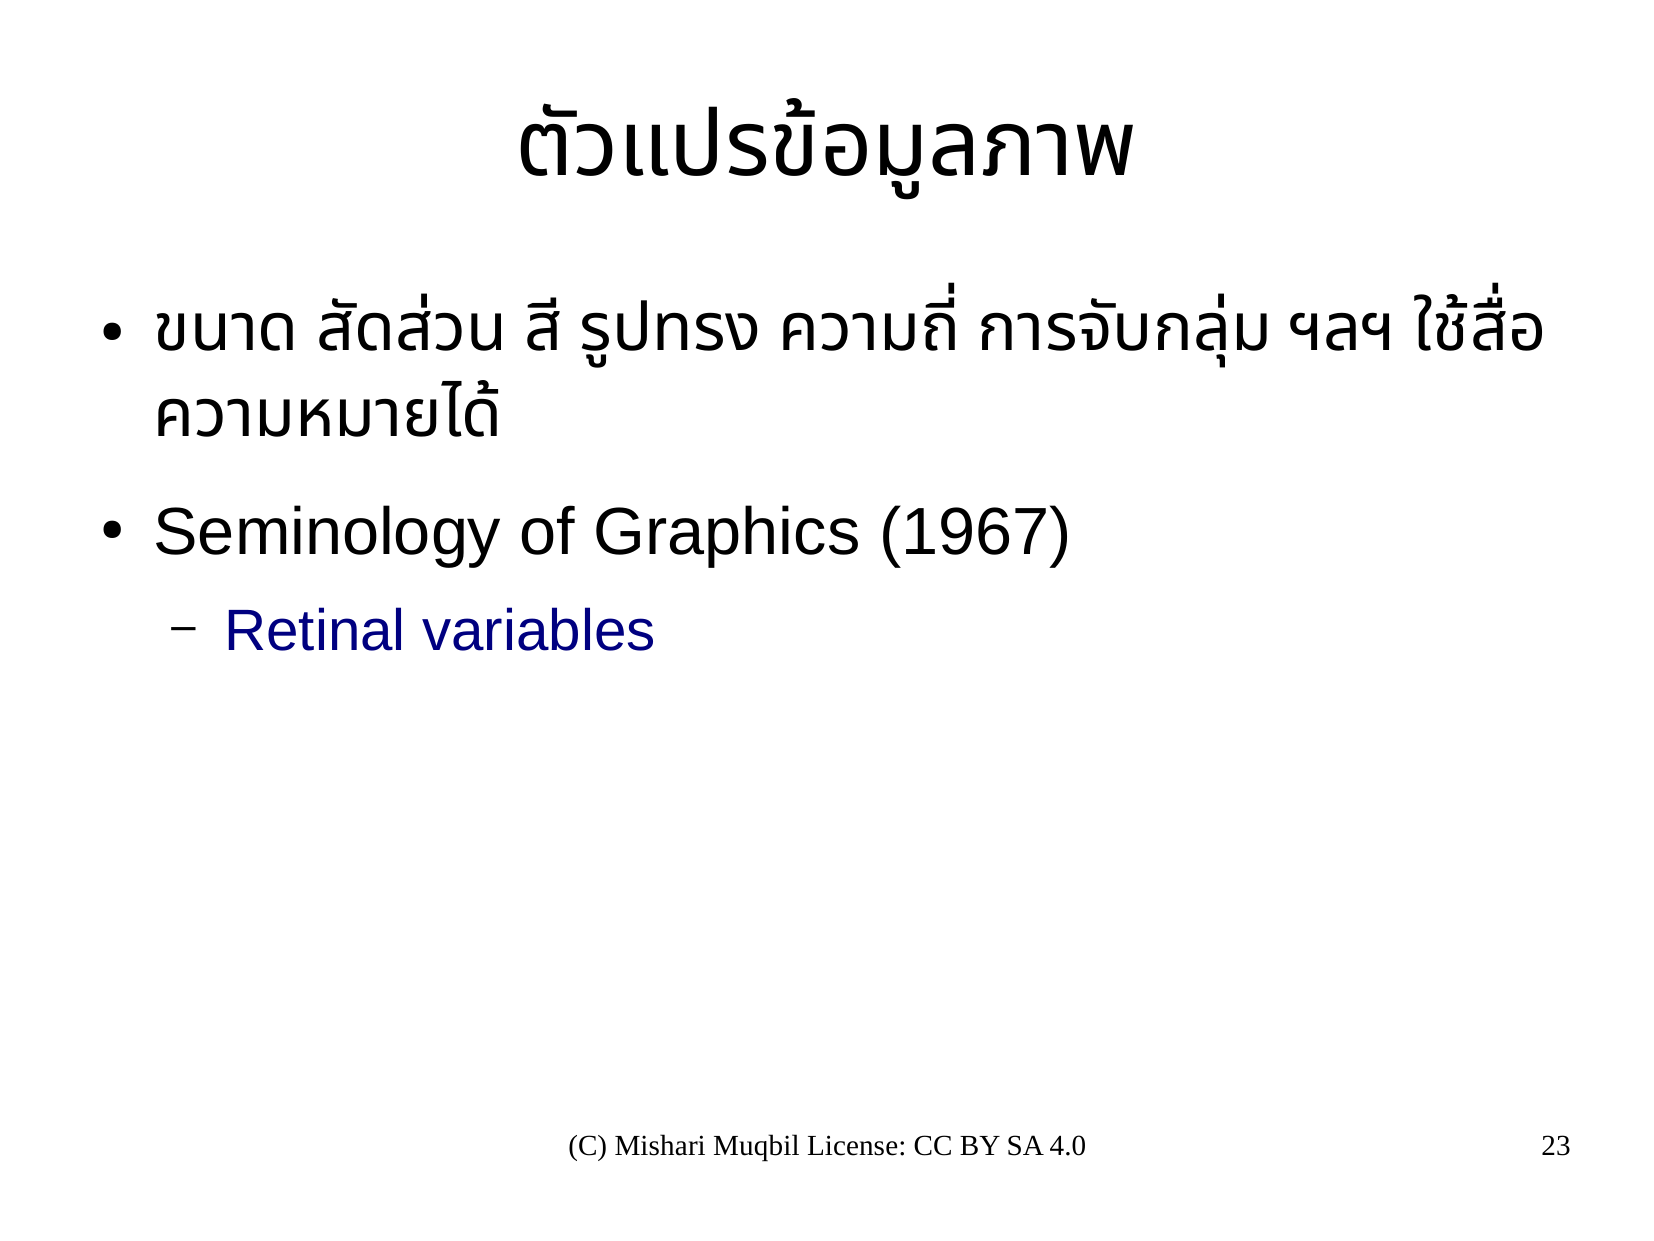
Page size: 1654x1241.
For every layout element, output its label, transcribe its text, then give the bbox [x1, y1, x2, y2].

list ขนาด สัดส่วน สี รูปทรง ความถี่ การจับกลุ่ม ฯลฯ ใช้สื่อความหมายได้ Seminology of Graphics (1967) Retinal variables [82, 290, 1571, 1109]
title ตัวแปรข้อมูลภาพ [82, 49, 1571, 257]
